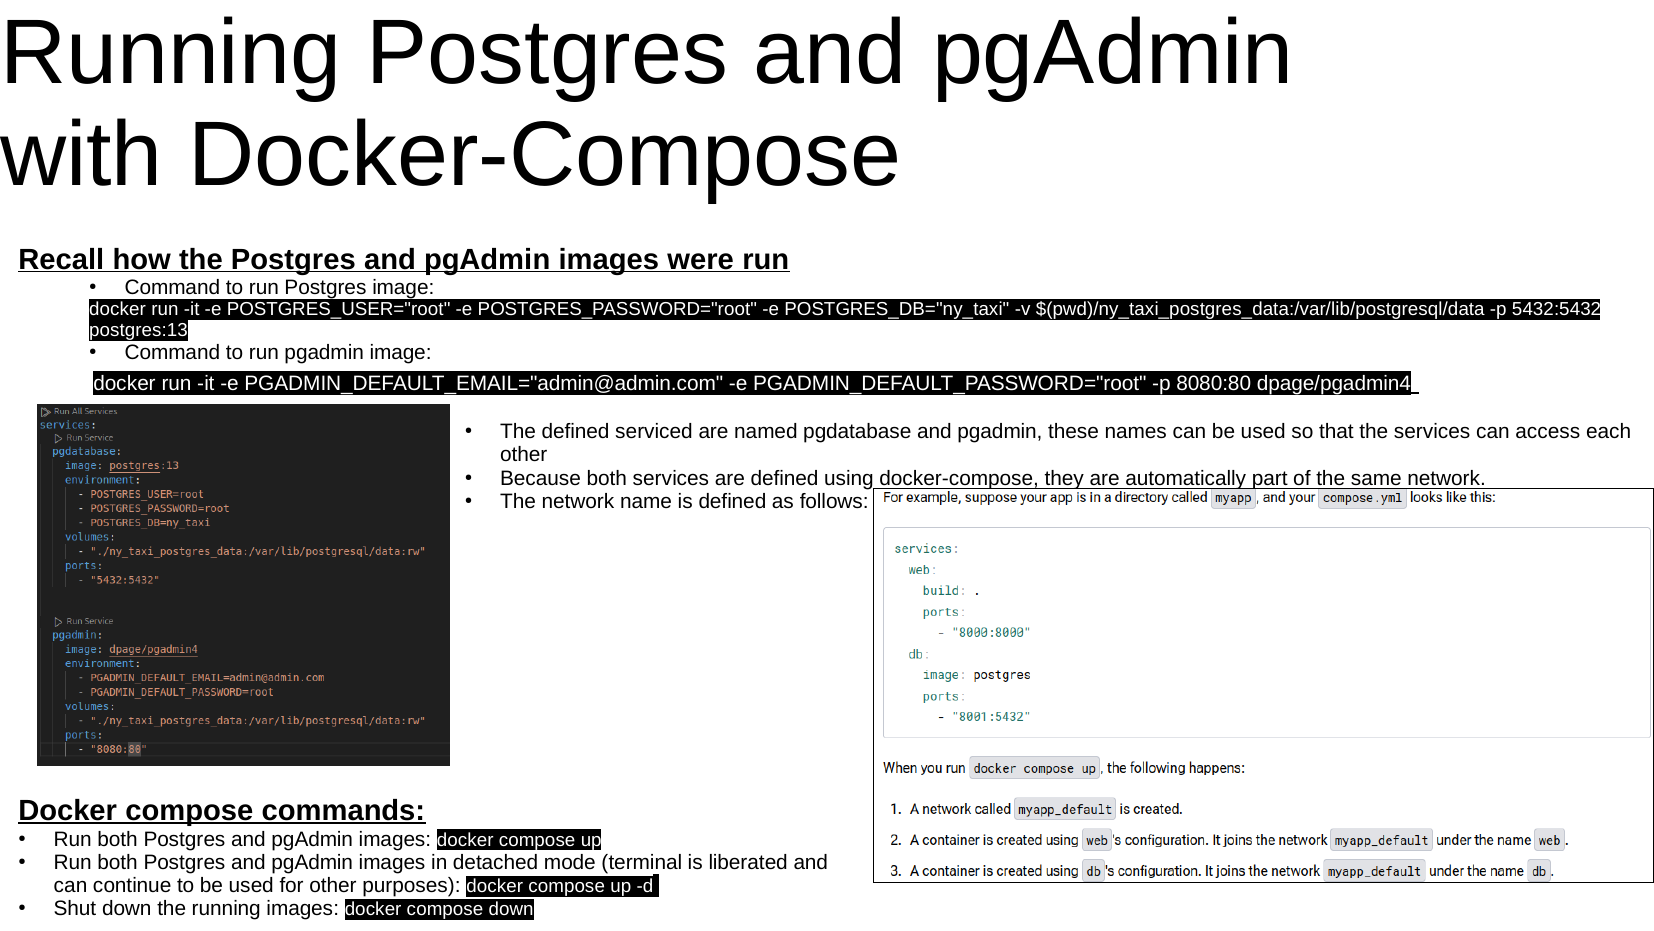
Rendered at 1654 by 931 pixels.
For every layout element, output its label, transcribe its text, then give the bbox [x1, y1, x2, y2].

text_box Docker compose commands: Run both Postgres and pgAdmin images: docker compose up Run both Postgres and pgAdmin images in detached mode (terminal is liberated and can continue to be used for other purposes): docker compose up -d Shut down the running images: docker compose down [3, 787, 863, 928]
text_box Recall how the Postgres and pgAdmin images were run Command to run Postgres image: docker run -it -e POSTGRES_USER="root" -e POSTGRES_PASSWORD="root" -e POSTGRES_DB="ny_taxi" -v $(pwd)/ny_taxi_postgres_data:/var/lib/postgresql/data -p 5432:5432 postgres:13 Command to run pgadmin image: docker run -it -e PGADMIN_DEFAULT_EMAIL="admin@admin.com" -e PGADMIN_DEFAULT_PASSWORD="root" -p 8080:80 dpage/pgadmin4 [3, 235, 1654, 405]
title Running Postgres and pgAdmin with Docker-Compose [0, 0, 1463, 206]
picture [37, 404, 450, 766]
text_box The defined serviced are named pgdatabase and pgadmin, these names can be used so that the services can access each other Because both services are defined using docker-compose, they are automatically part of the same network. The network name is defined as follows: [449, 412, 1650, 525]
picture [873, 488, 1654, 883]
